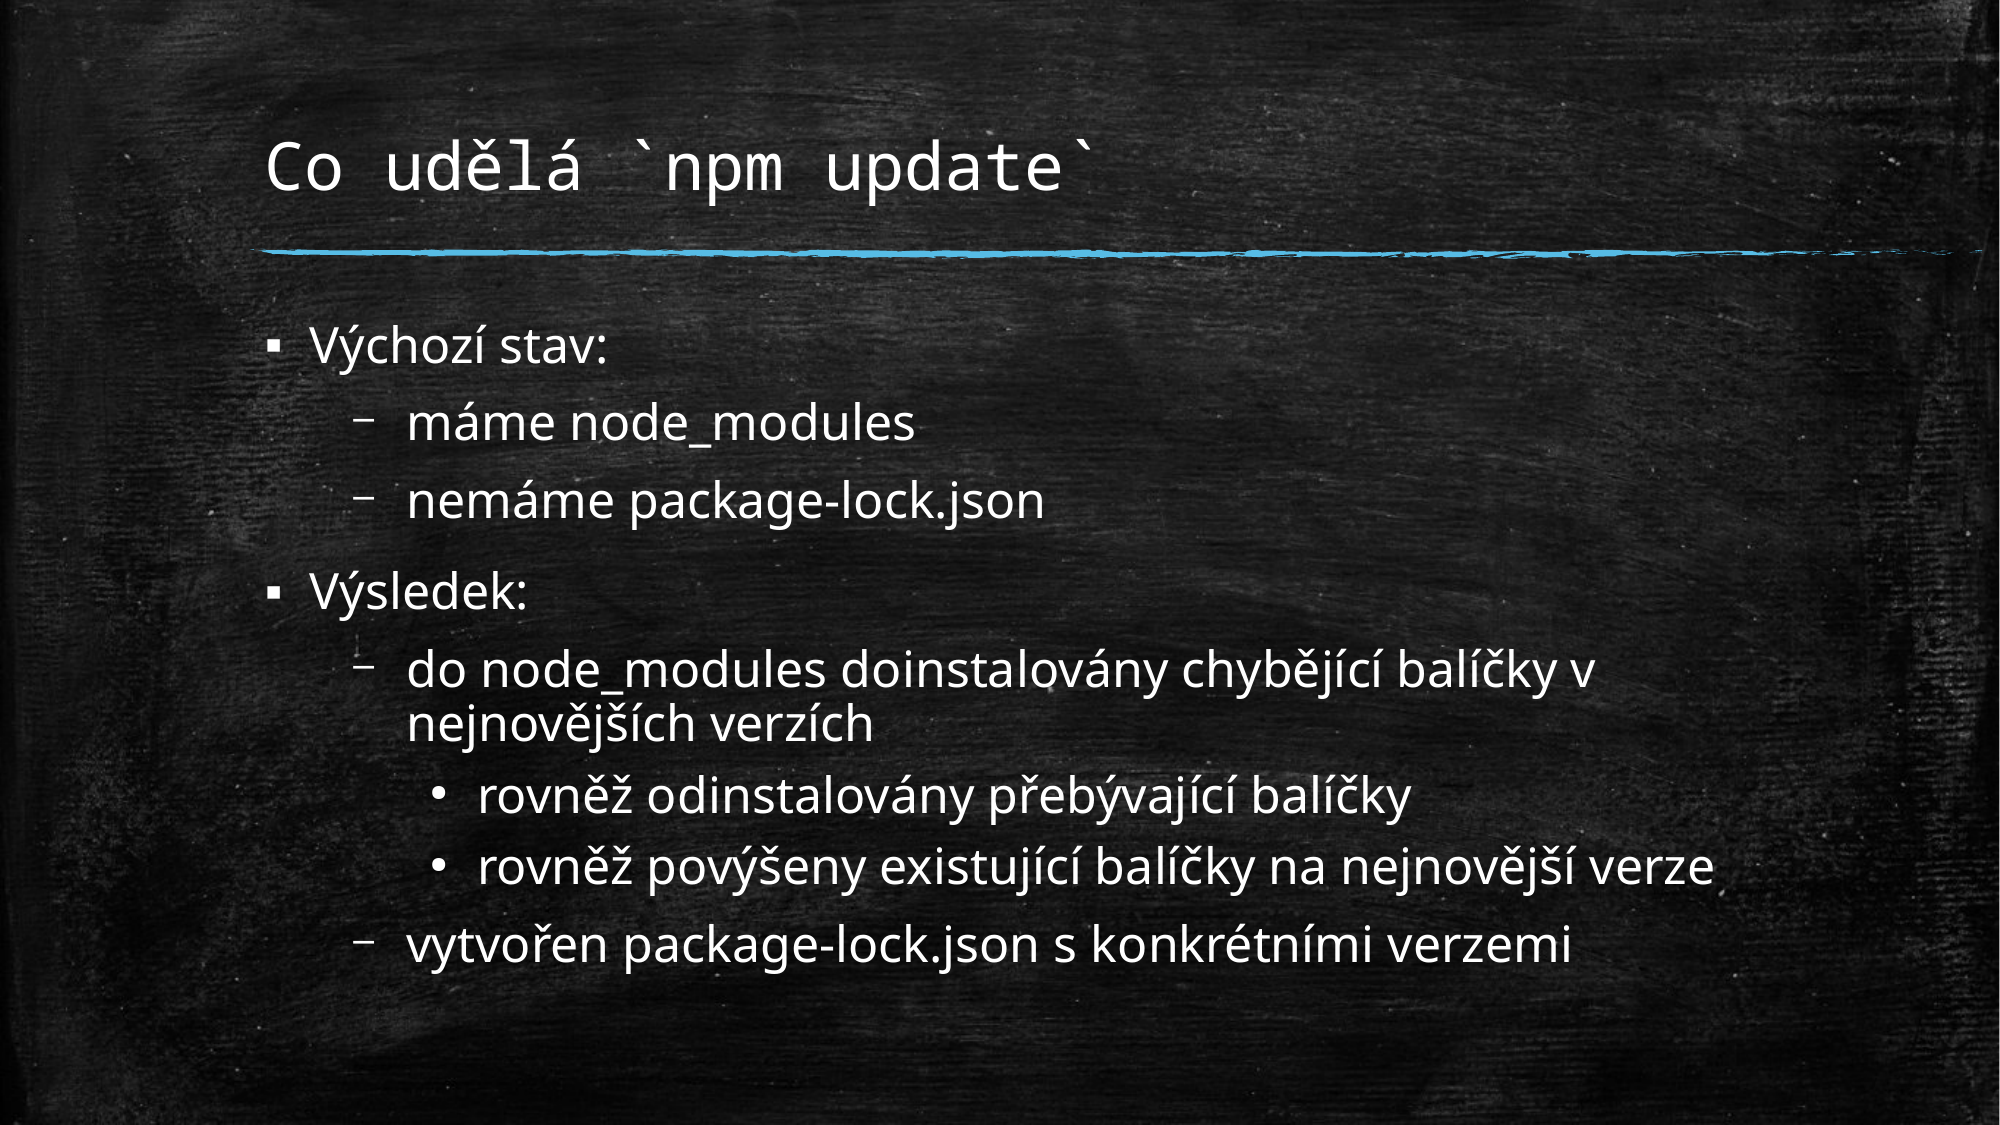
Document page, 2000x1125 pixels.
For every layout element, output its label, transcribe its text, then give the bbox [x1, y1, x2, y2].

picture [0, 0, 2000, 1125]
title Co udělá `npm update` [249, 45, 1750, 213]
list Výchozí stav: máme node_modules nemáme package-lock.json Výsledek: do node_modules doinstalovány chybějící balíčky v nejnovějších verzích rovněž odinstalovány přebývající balíčky rovněž povýšeny existující balíčky na nejnovější verze vytvořen package-lock.json s konkrétními verzemi [249, 312, 1750, 1013]
